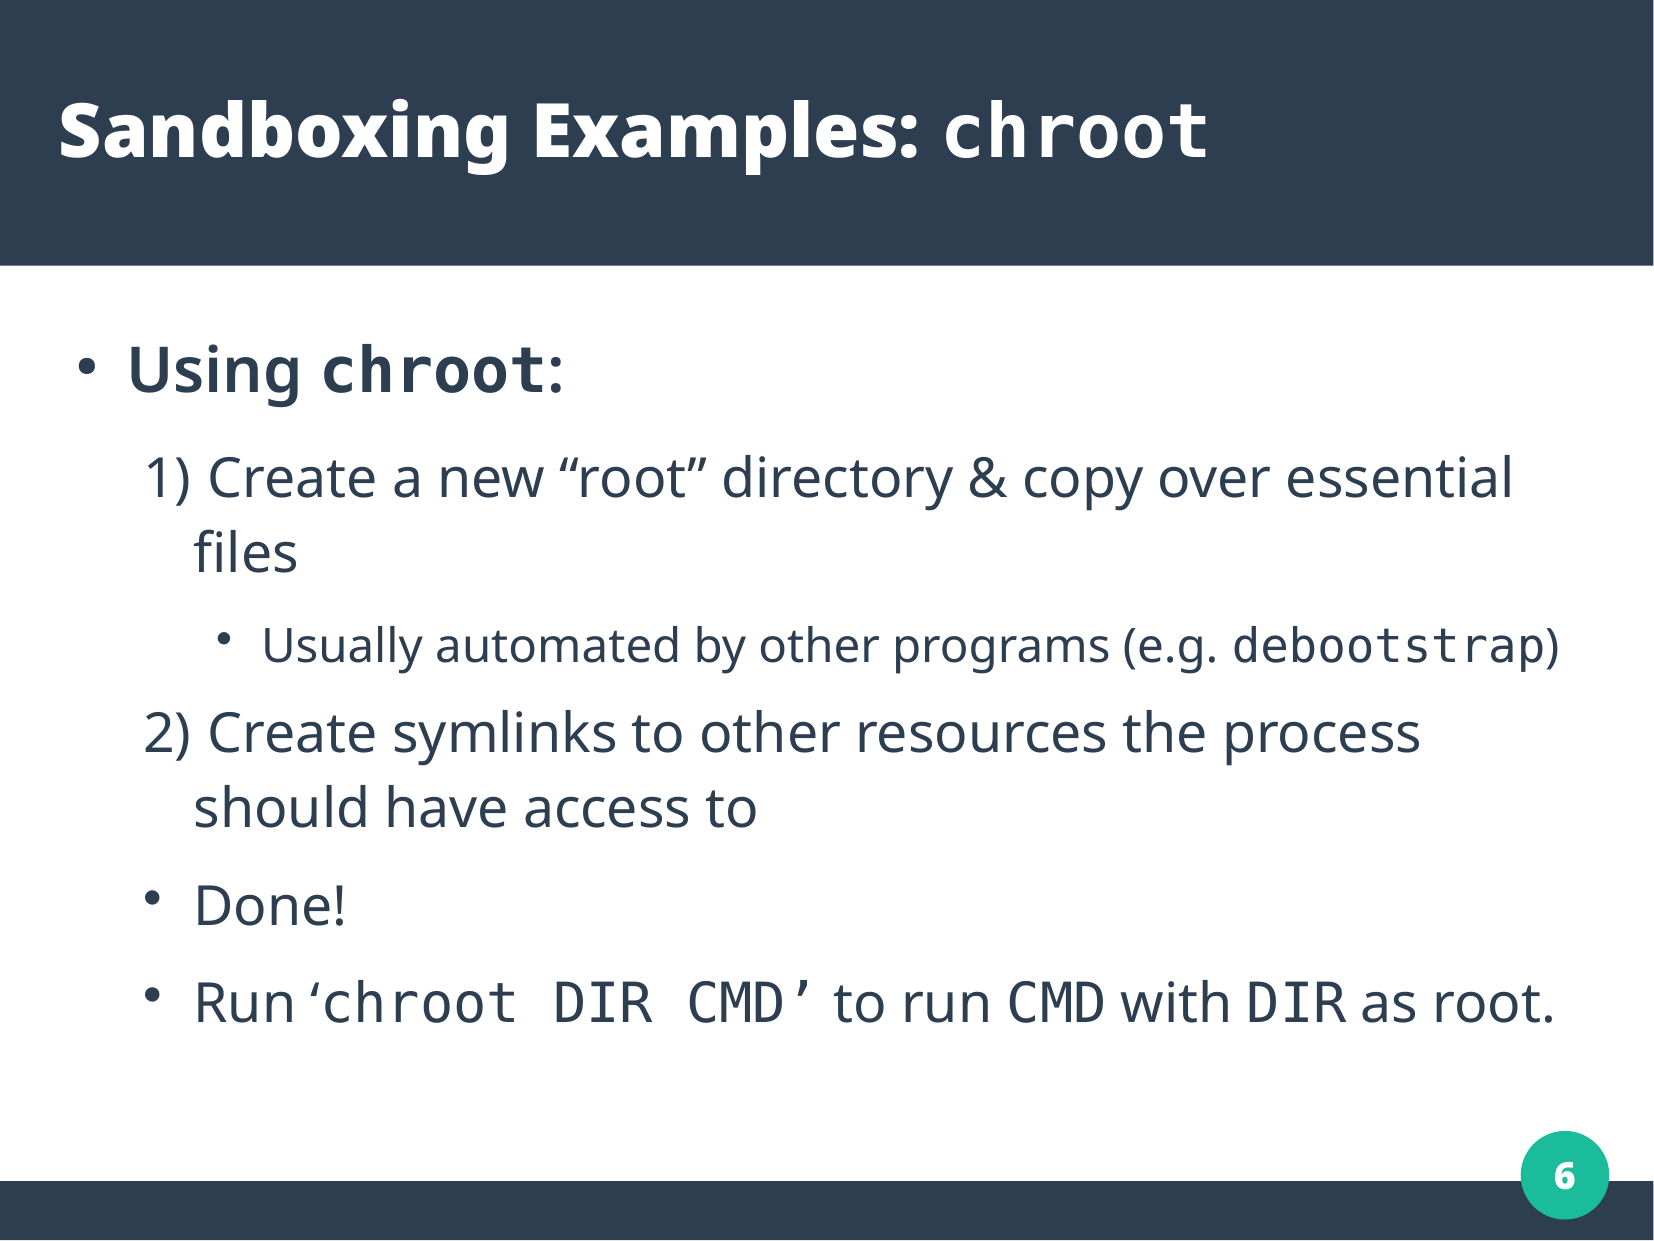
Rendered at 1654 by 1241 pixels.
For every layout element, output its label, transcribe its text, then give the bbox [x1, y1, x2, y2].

list Using chroot: Create a new “root” directory & copy over essential files Usually automated by other programs (e.g. debootstrap) Create symlinks to other resources the process should have access to Done! Run ‘chroot DIR CMD’ to run CMD with DIR as root. [59, 324, 1595, 1152]
title Sandboxing Examples: chroot [59, 49, 1595, 207]
